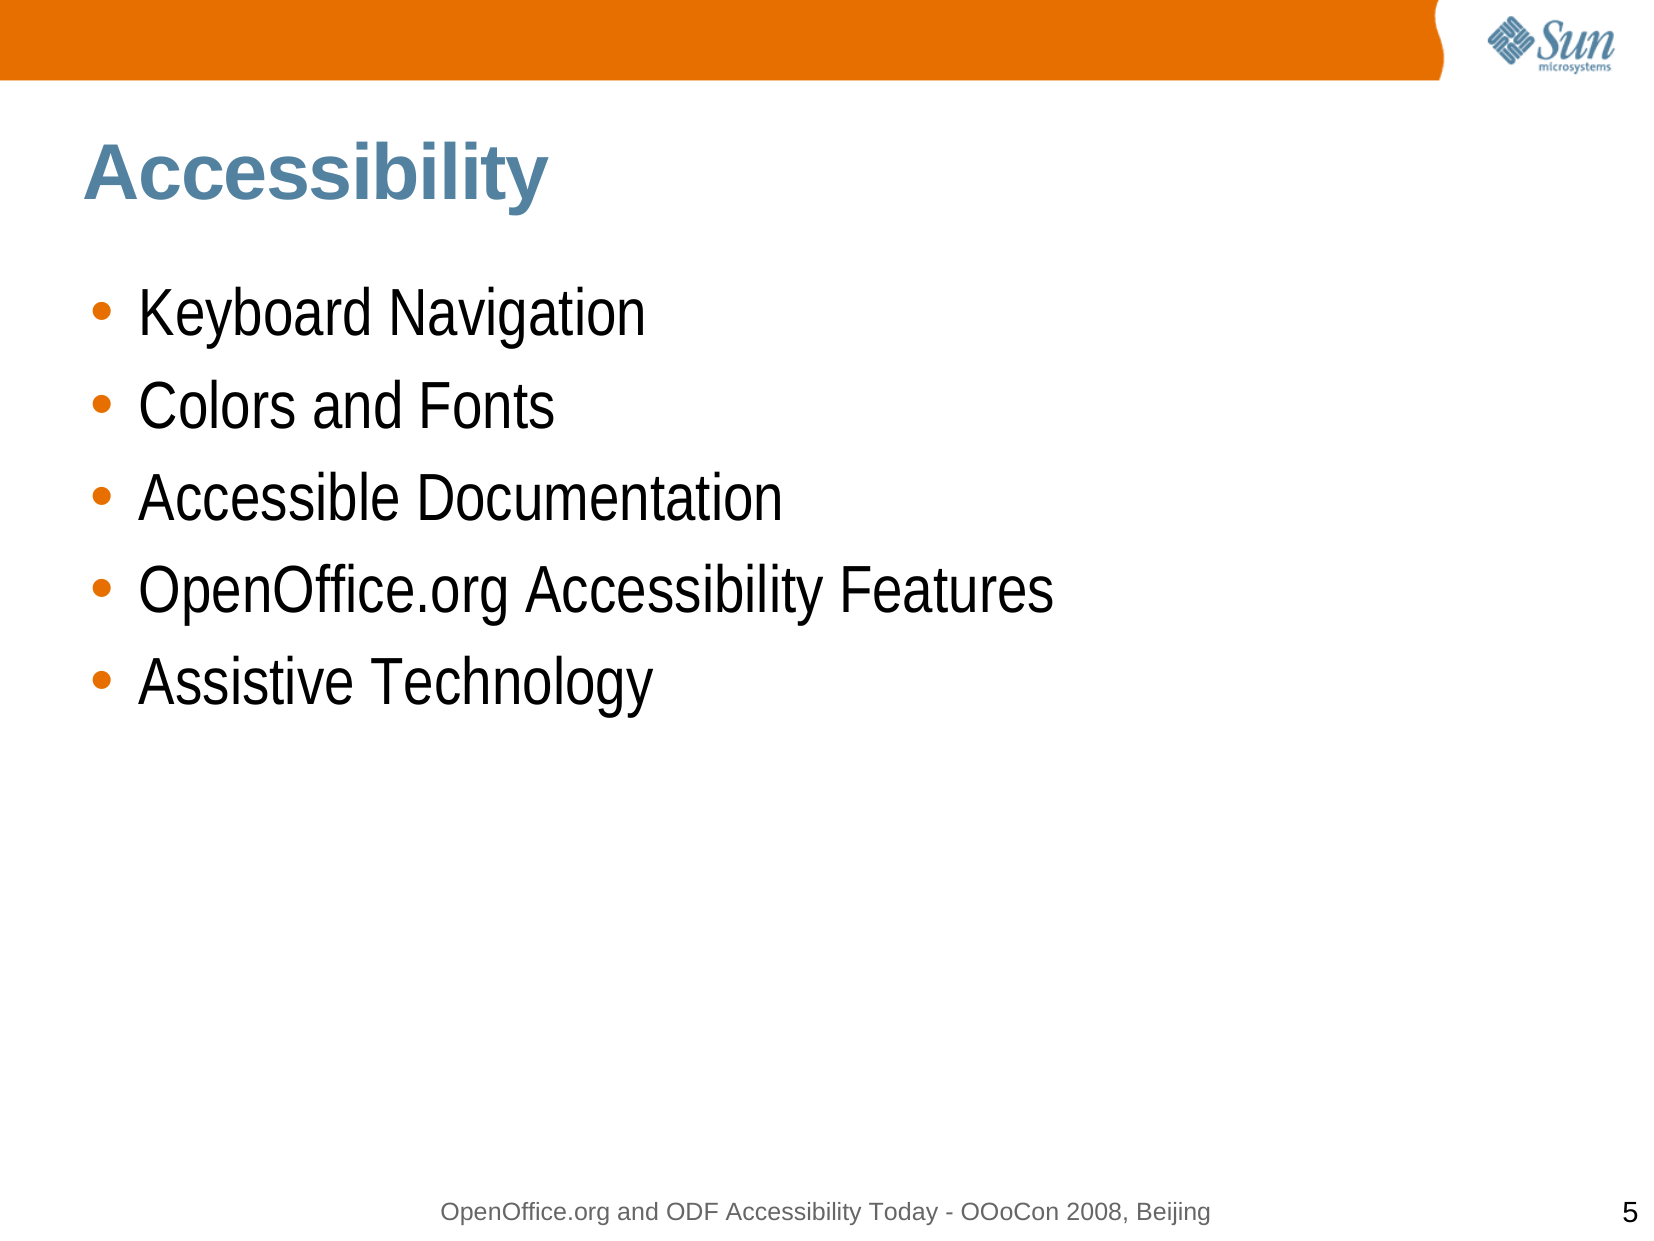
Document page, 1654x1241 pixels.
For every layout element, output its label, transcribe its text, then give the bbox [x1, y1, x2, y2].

picture [0, 0, 1654, 83]
title Accessibility [82, 135, 1585, 251]
list Keyboard Navigation Colors and Fonts Accessible Documentation OpenOffice.org Accessibility Features Assistive Technology [71, 283, 1545, 1121]
